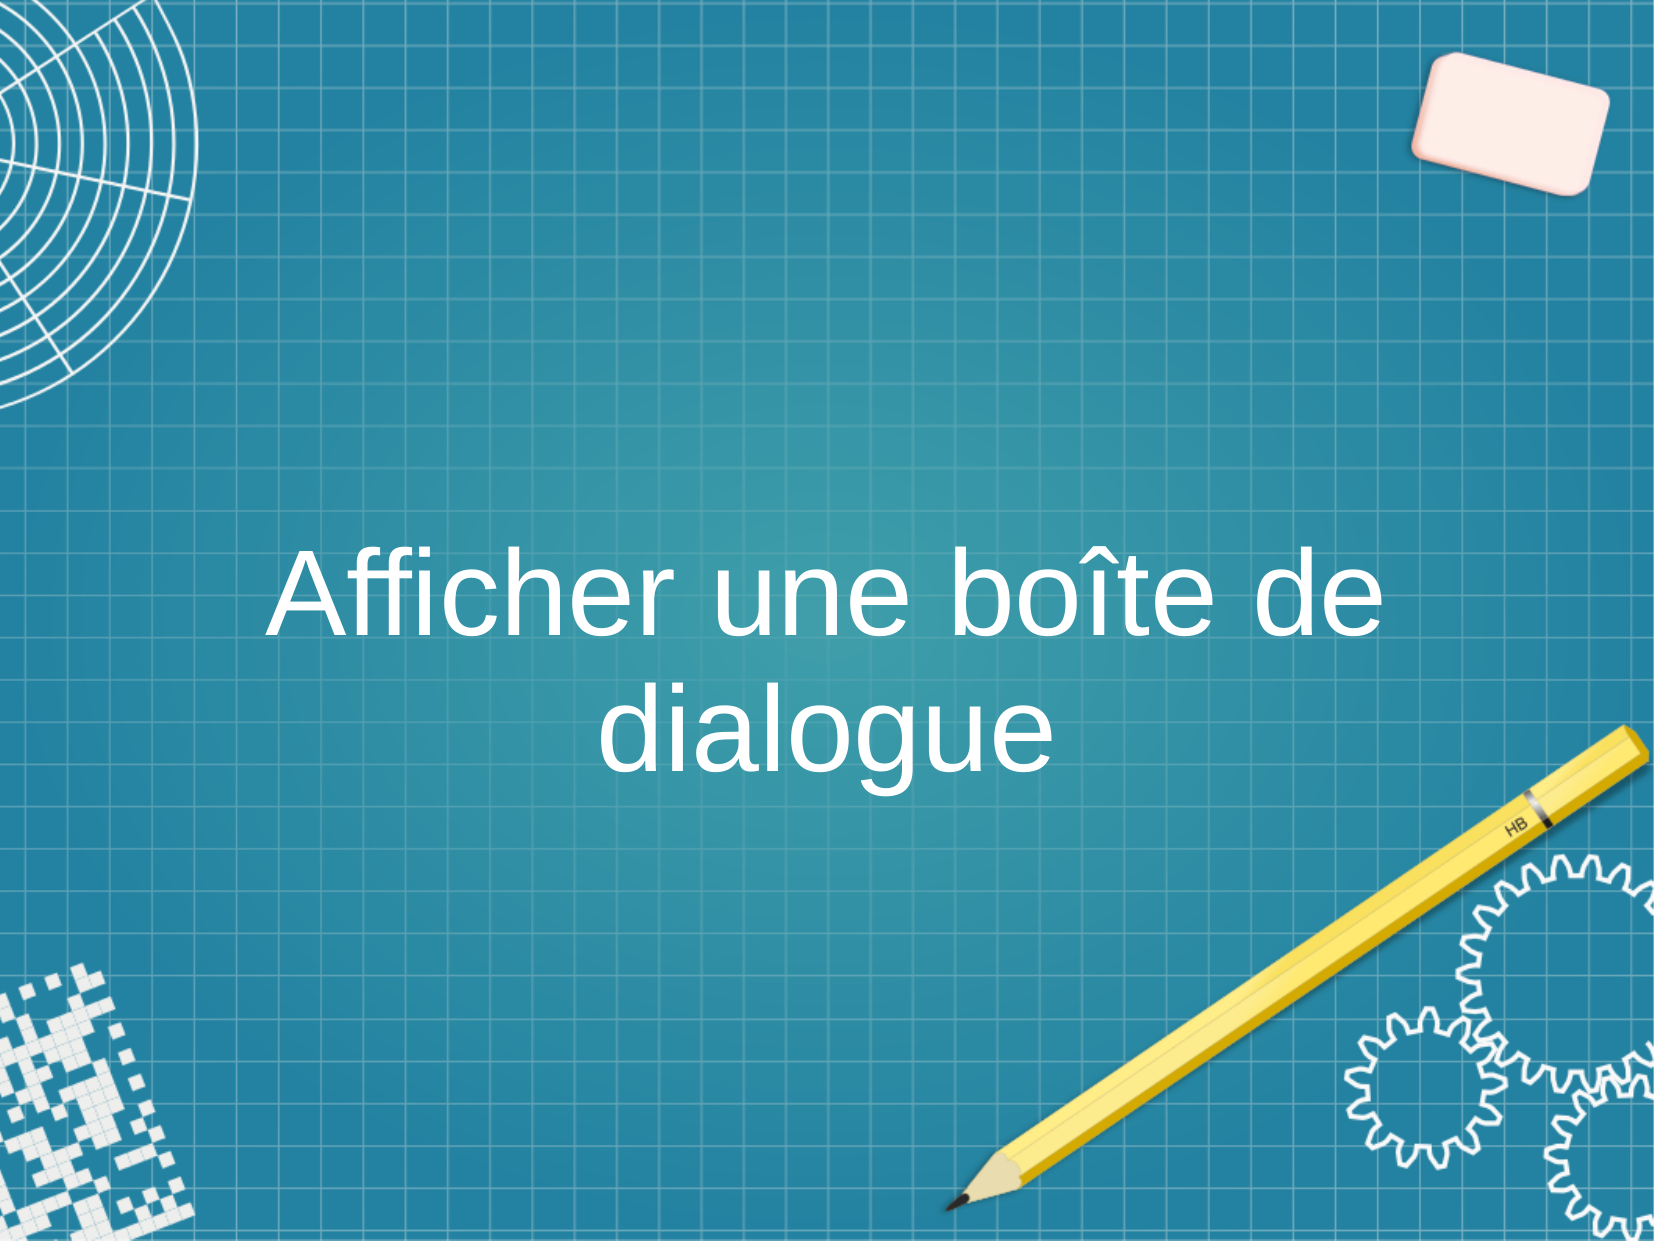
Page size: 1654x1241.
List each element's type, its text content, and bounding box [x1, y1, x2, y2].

picture [0, 0, 1654, 1241]
title Afficher une boîte de dialogue [82, 519, 1571, 804]
